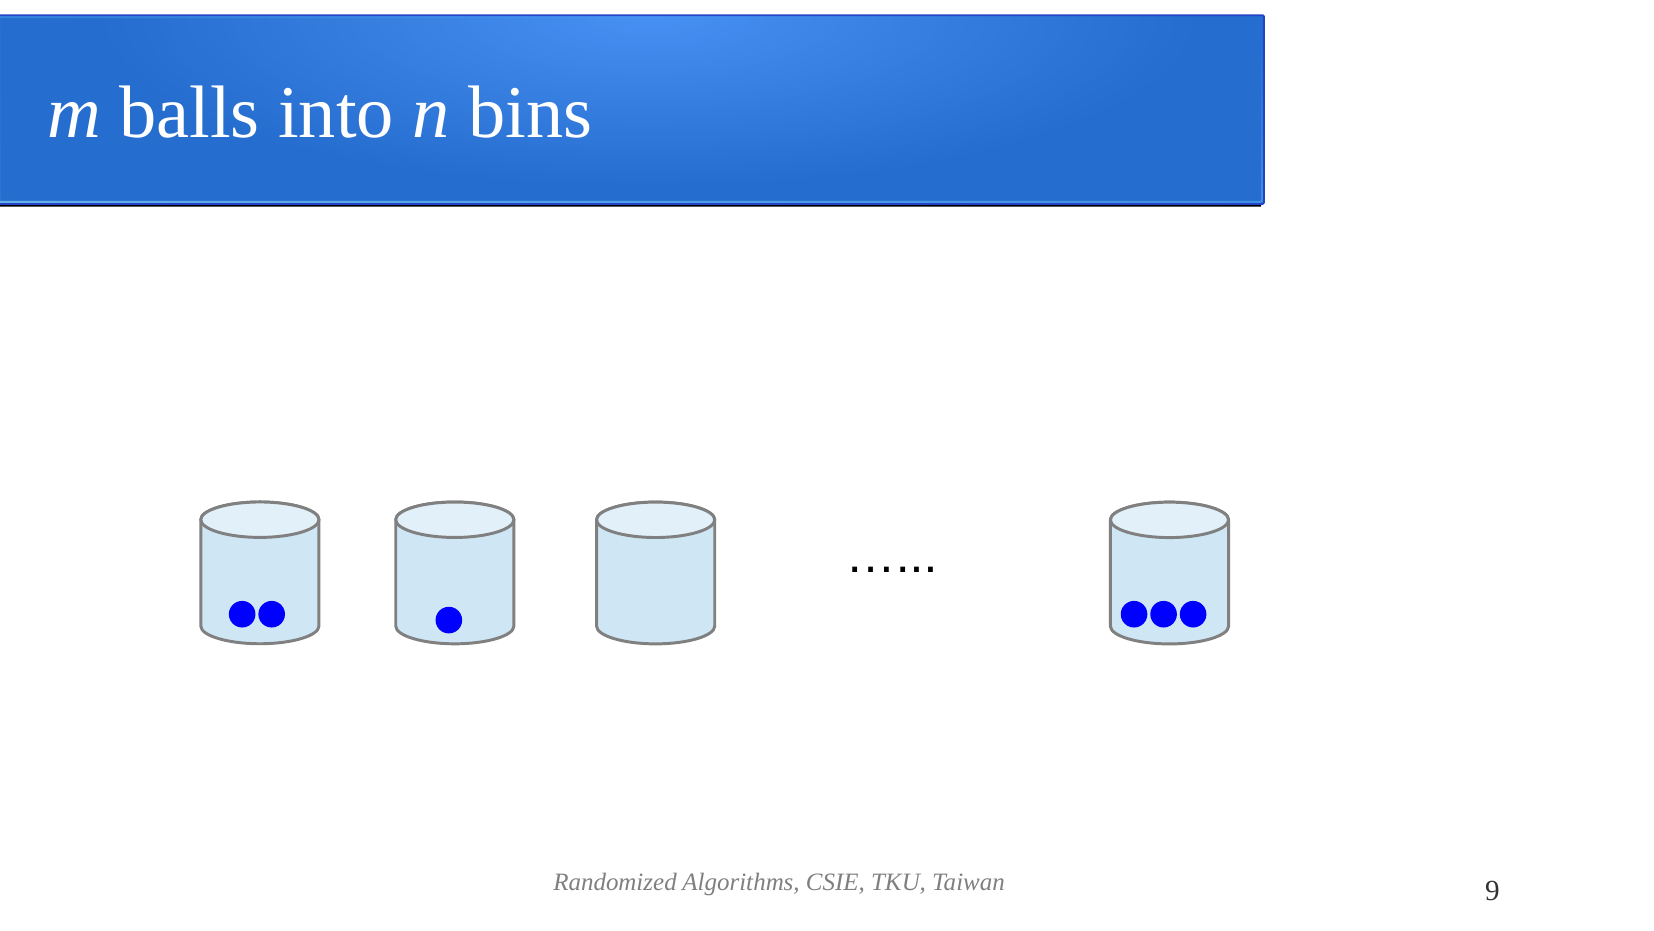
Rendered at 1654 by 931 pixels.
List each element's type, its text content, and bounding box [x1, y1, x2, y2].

title m balls into n bins [47, 35, 1199, 189]
text_box [1110, 522, 1229, 644]
text_box …... [826, 519, 957, 591]
text_box [200, 521, 319, 644]
text_box [395, 521, 514, 644]
text_box [596, 522, 715, 644]
